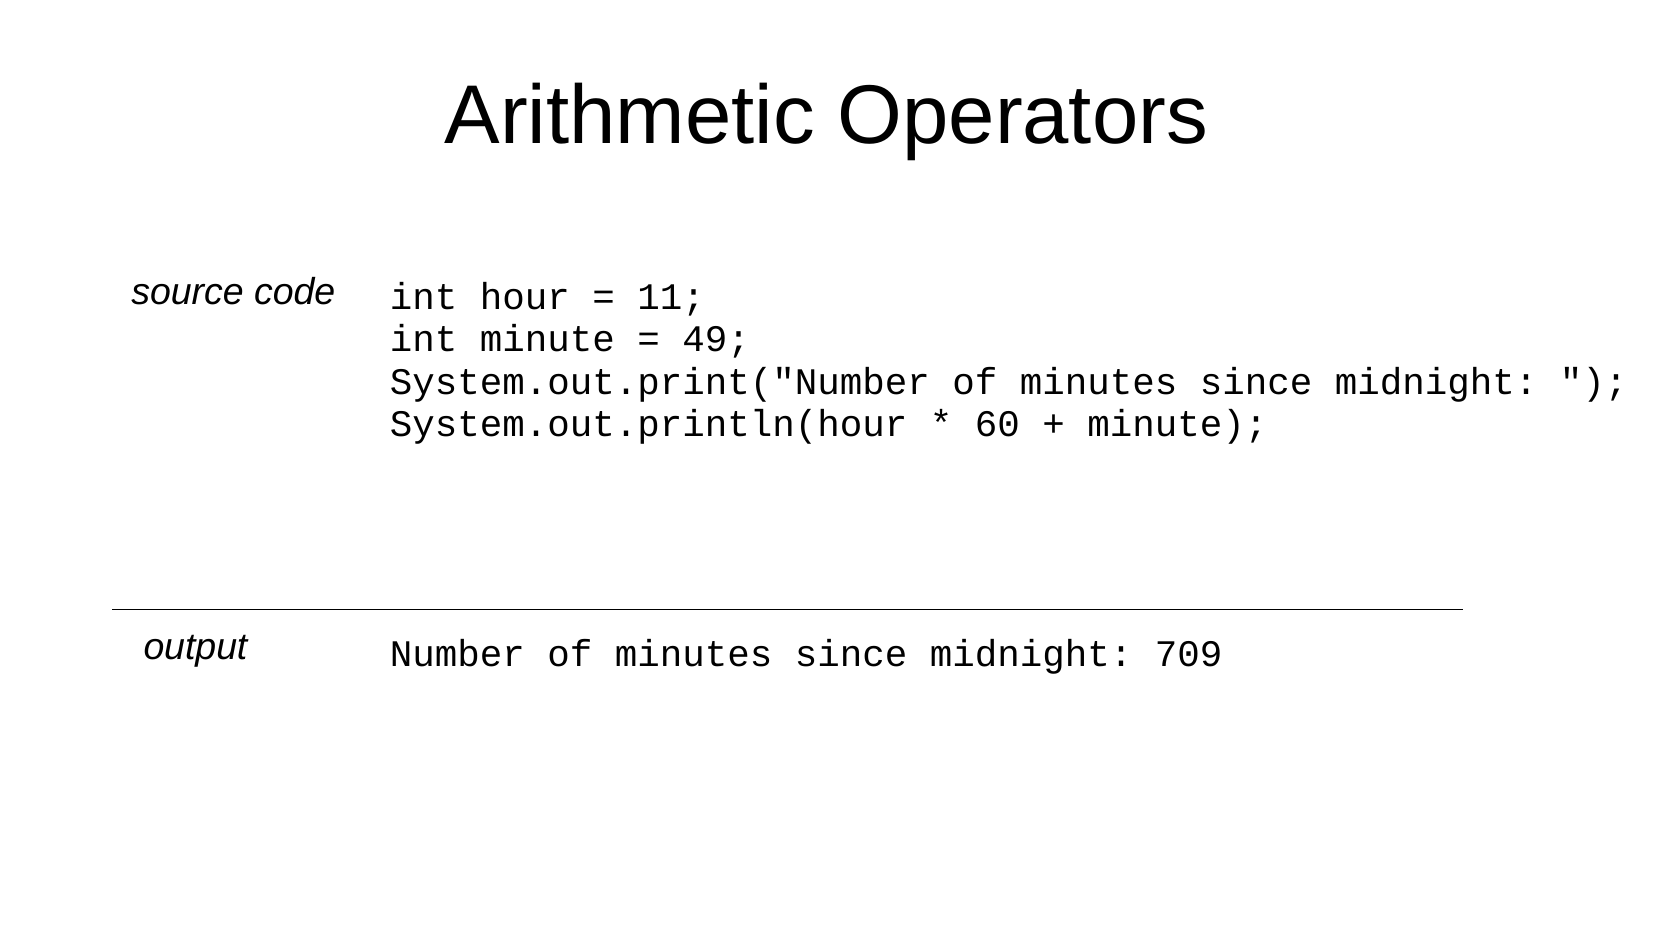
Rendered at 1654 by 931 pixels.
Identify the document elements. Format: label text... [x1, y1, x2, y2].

text_box output [128, 618, 263, 676]
text_box source code [116, 263, 351, 320]
text_box Number of minutes since midnight: 709 [375, 627, 1238, 686]
title Arithmetic Operators [82, 37, 1571, 193]
text_box int hour = 11; int minute = 49; System.out.print("Number of minutes since midnight: "); System.out.println(hour * 60 + minute); [375, 270, 1643, 584]
